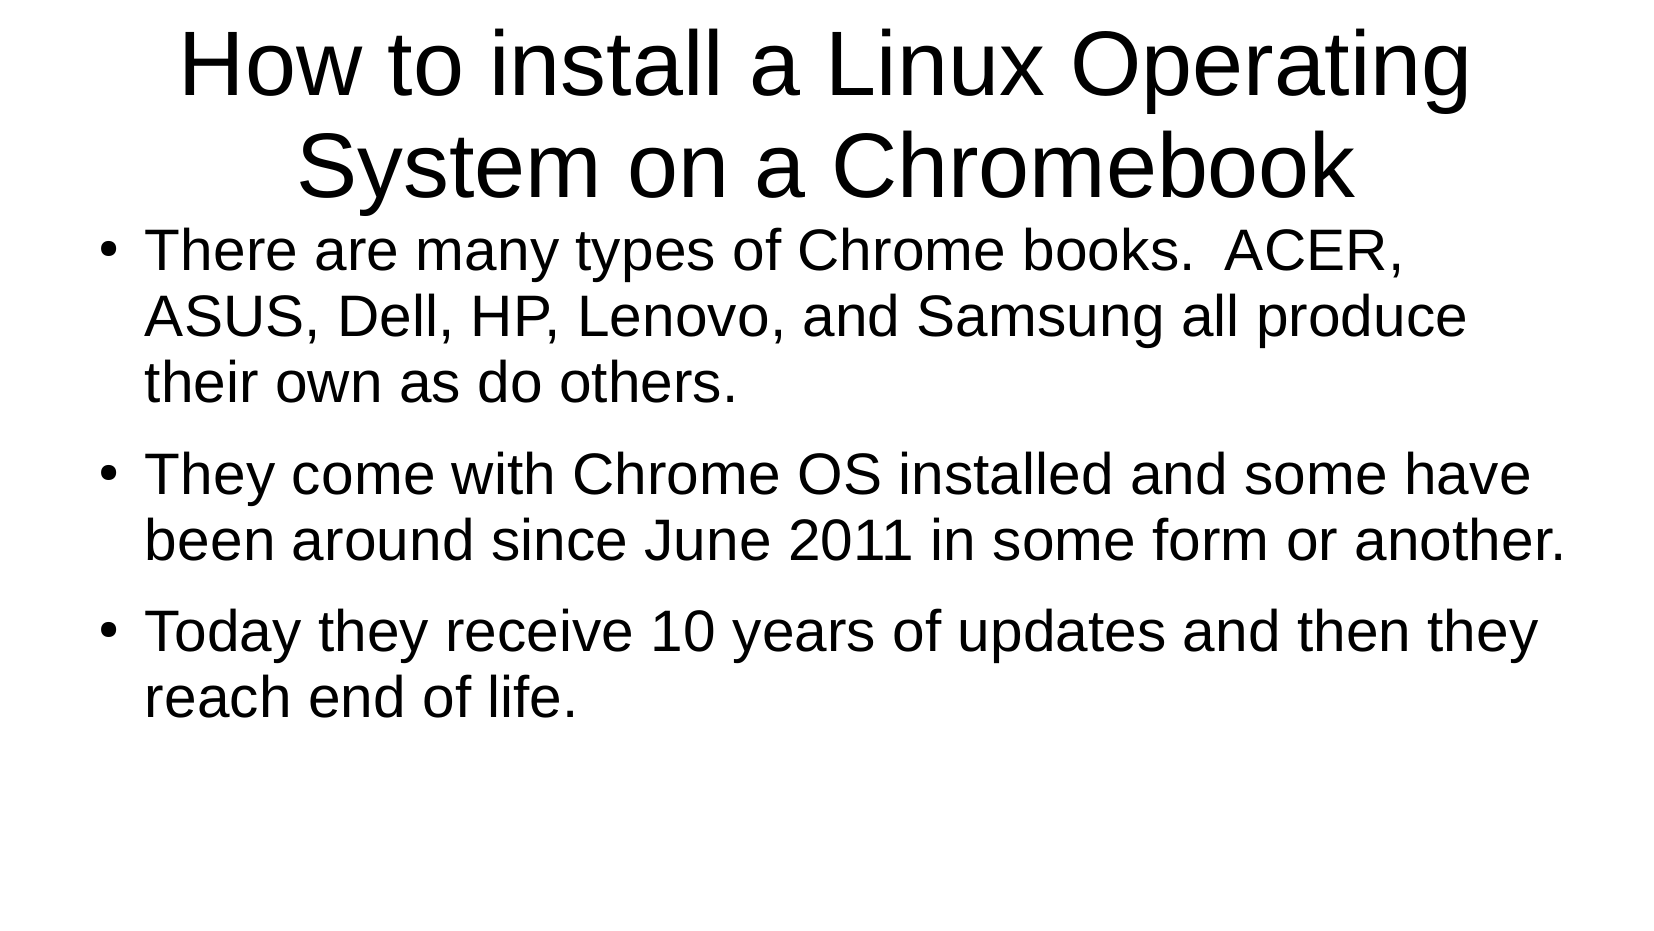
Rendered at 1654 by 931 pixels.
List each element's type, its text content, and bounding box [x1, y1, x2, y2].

list There are many types of Chrome books. ACER, ASUS, Dell, HP, Lenovo, and Samsung all produce their own as do others. They come with Chrome OS installed and some have been around since June 2011 in some form or another. Today they receive 10 years of updates and then they reach end of life. [82, 217, 1571, 758]
title How to install a Linux Operating System on a Chromebook [82, 12, 1571, 217]
